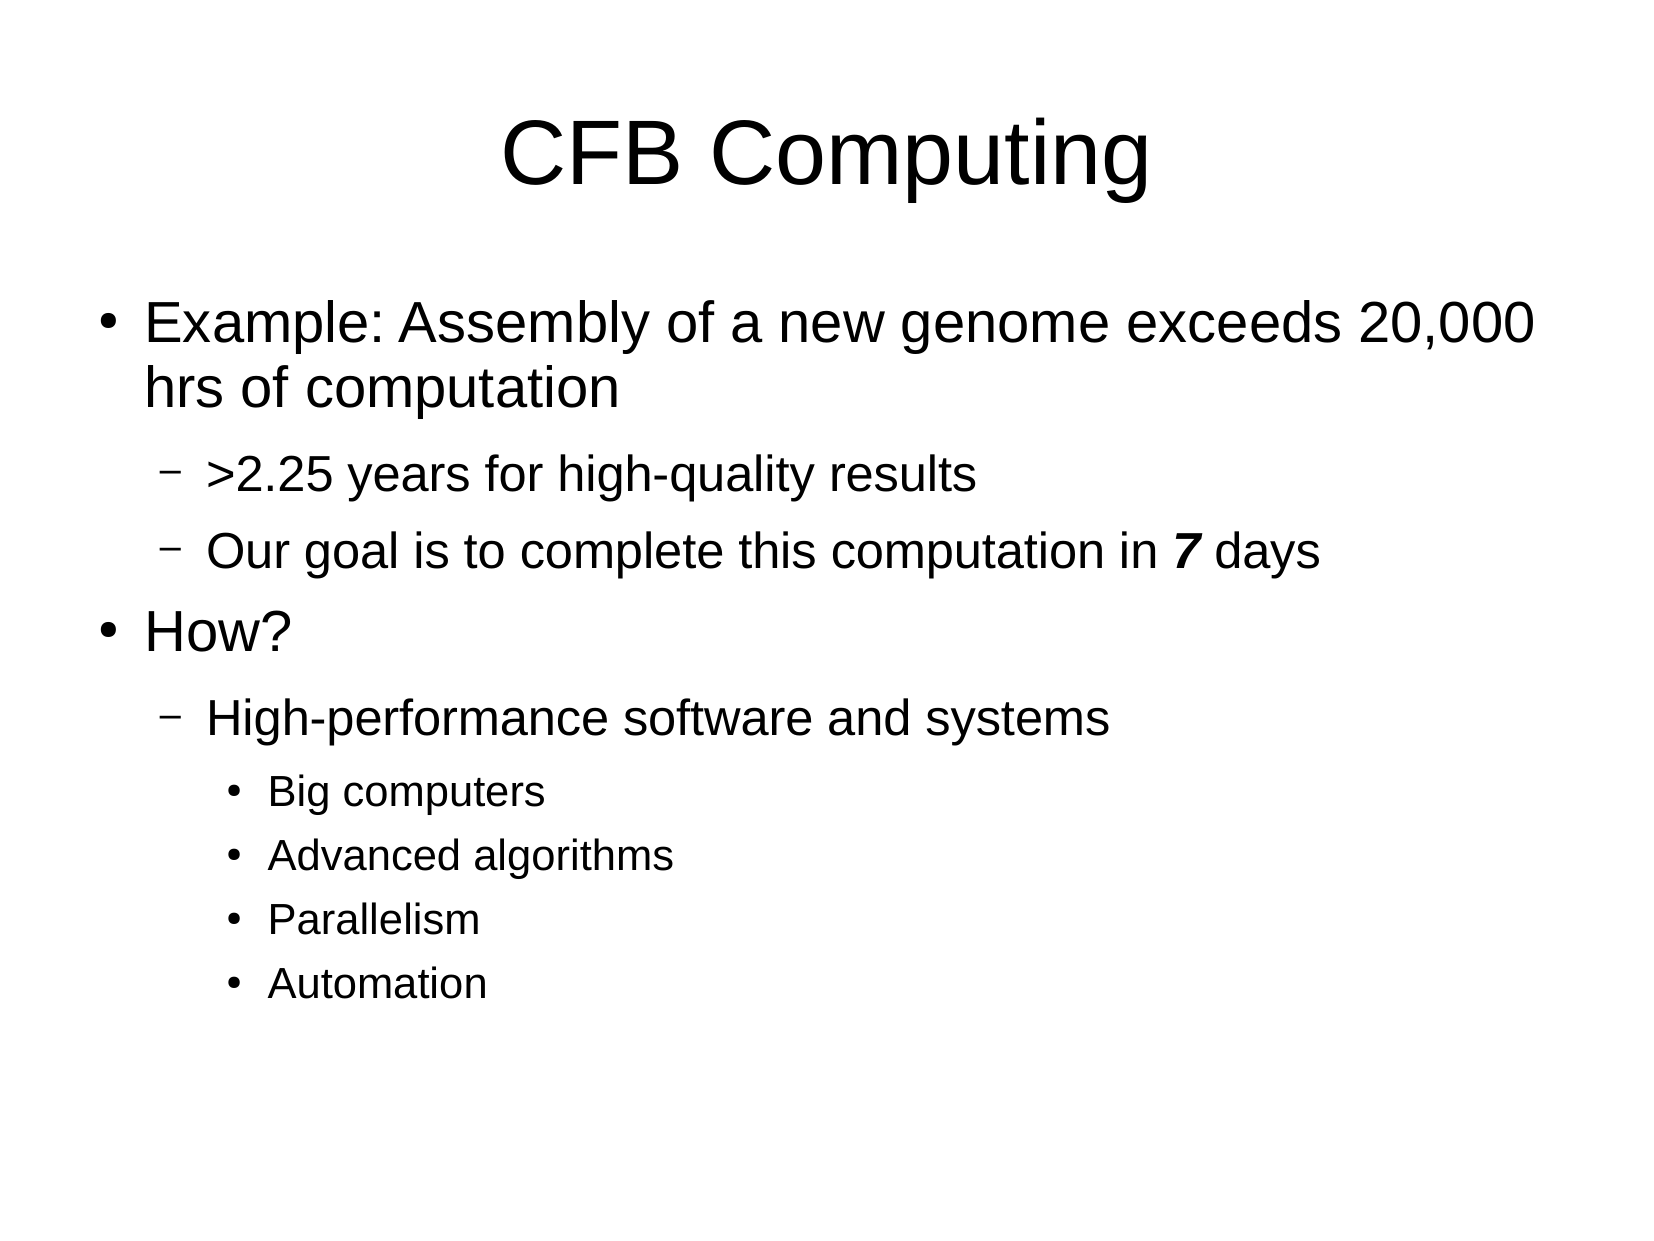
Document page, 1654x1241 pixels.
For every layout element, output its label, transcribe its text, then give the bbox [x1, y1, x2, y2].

list Example: Assembly of a new genome exceeds 20,000 hrs of computation >2.25 years for high-quality results Our goal is to complete this computation in 7 days How? High-performance software and systems Big computers Advanced algorithms Parallelism Automation [82, 290, 1571, 1010]
title CFB Computing [82, 49, 1571, 257]
